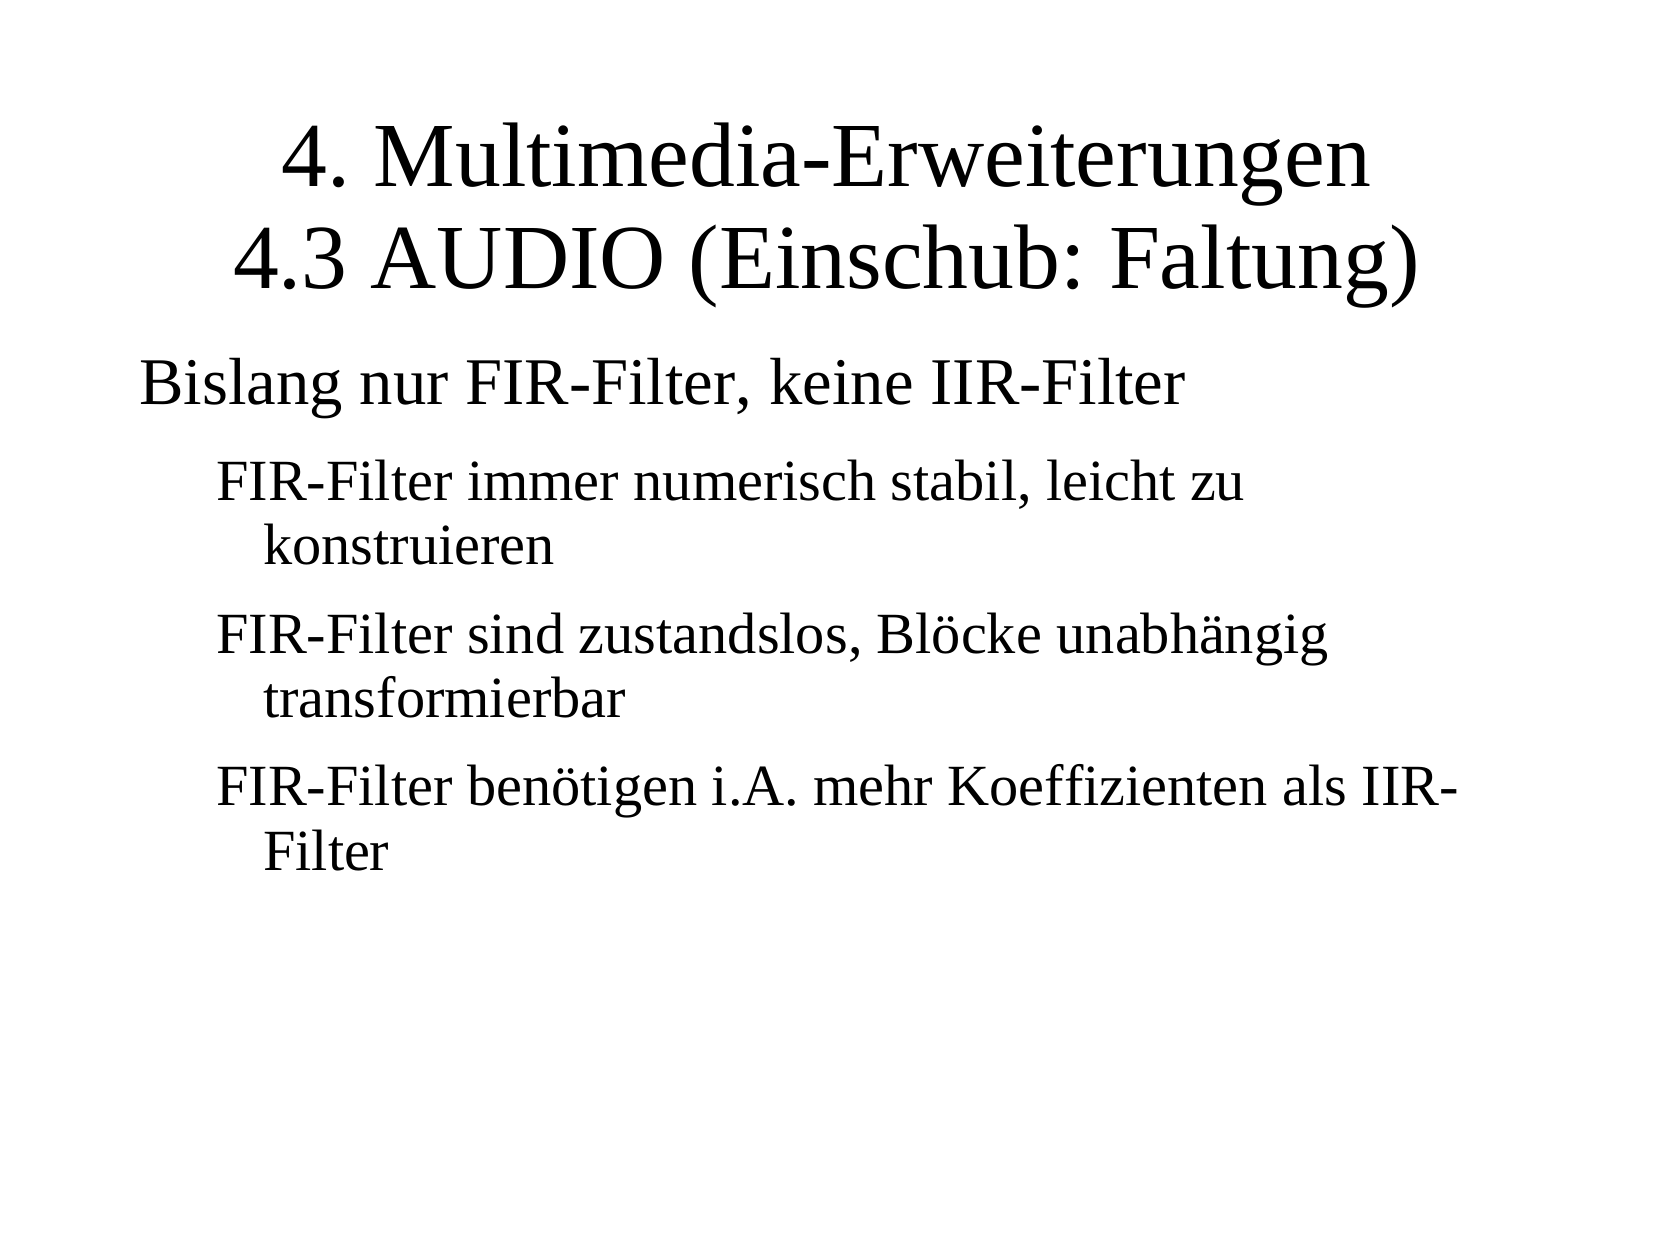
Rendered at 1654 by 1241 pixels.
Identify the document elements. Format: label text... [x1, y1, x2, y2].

title 4. Multimedia-Erweiterungen 4.3 AUDIO (Einschub: Faltung) [121, 102, 1534, 311]
list Bislang nur FIR-Filter, keine IIR-Filter FIR-Filter immer numerisch stabil, leicht zu konstruieren FIR-Filter sind zustandslos, Blöcke unabhängig transformierbar FIR-Filter benötigen i.A. mehr Koeffizienten als IIR-Filter [121, 344, 1534, 1127]
